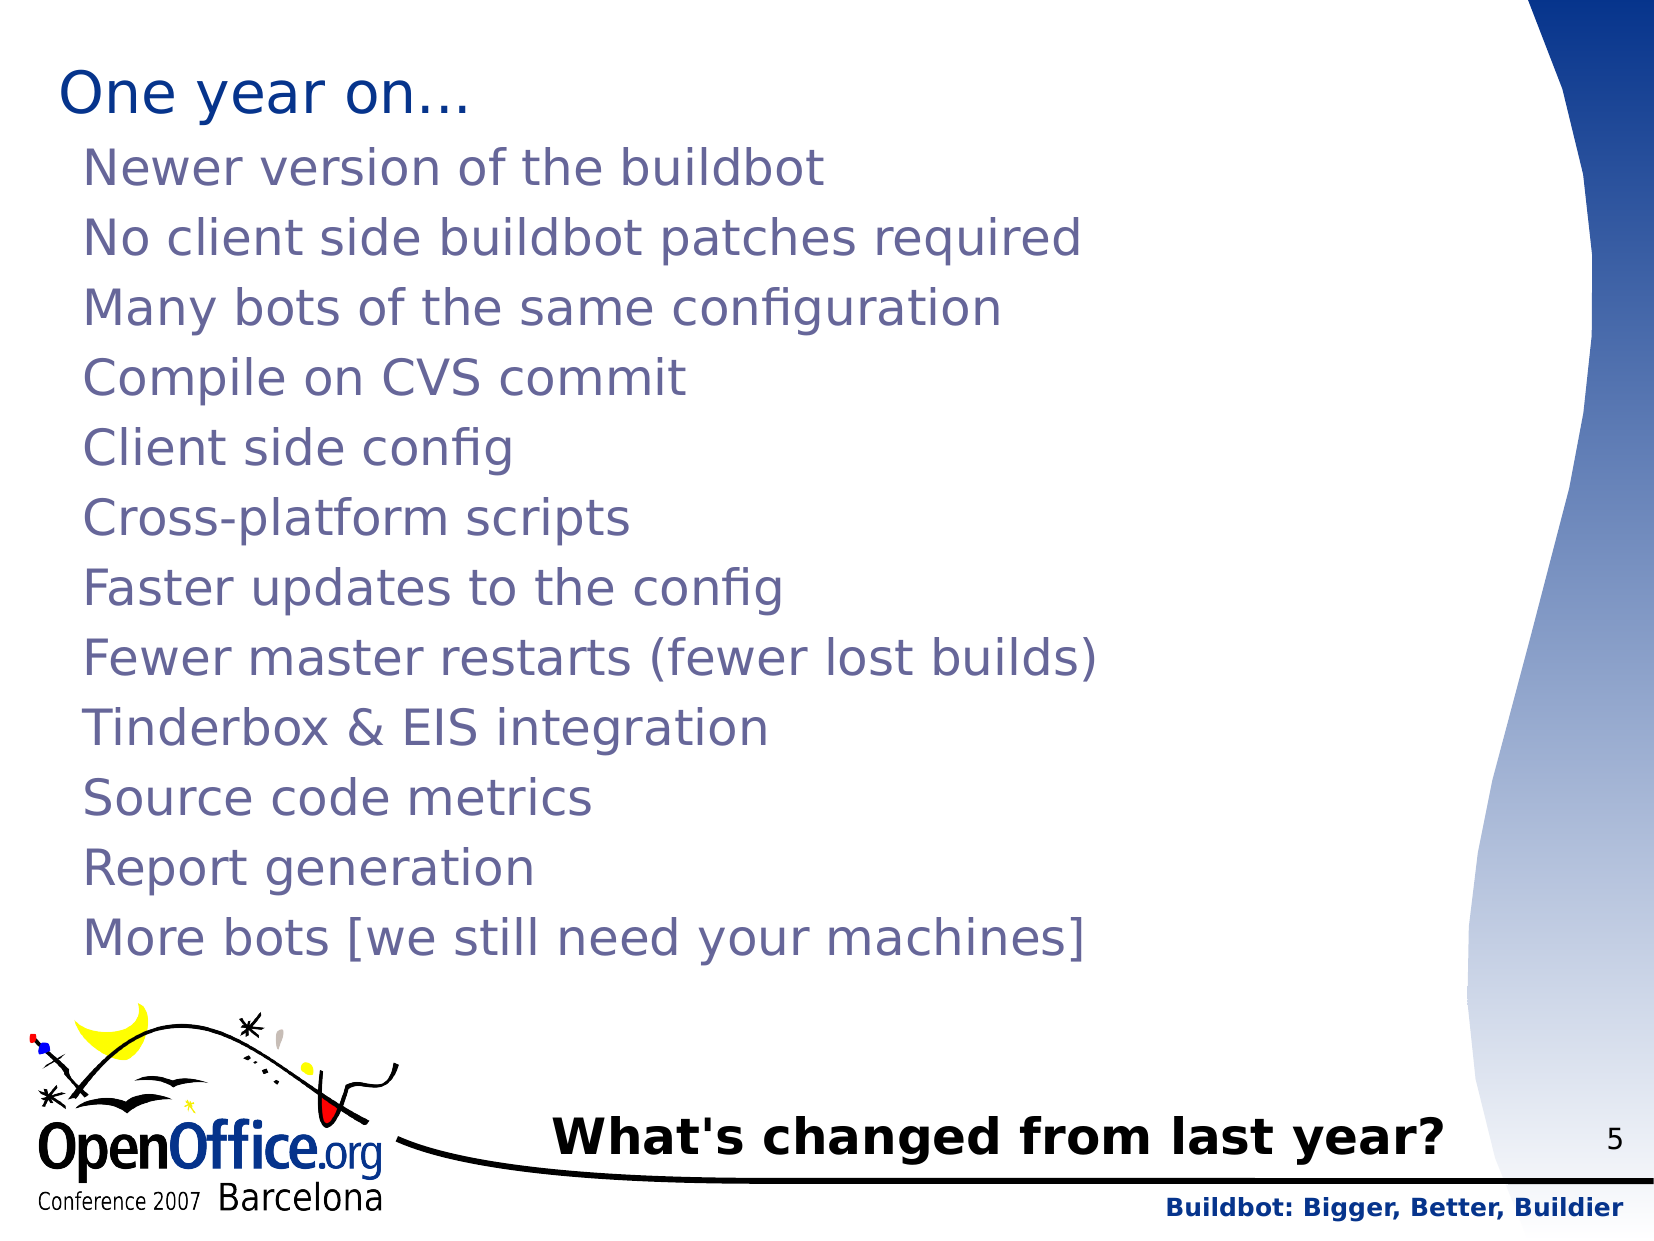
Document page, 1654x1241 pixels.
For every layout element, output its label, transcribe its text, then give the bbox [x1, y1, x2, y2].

picture [29, 1003, 399, 1211]
title What's changed from last year? [531, 1099, 1447, 1174]
list One year on... Newer version of the buildbot No client side buildbot patches required Many bots of the same configuration Compile on CVS commit Client side config Cross-platform scripts Faster updates to the config Fewer master restarts (fewer lost builds) Tinderbox & EIS integration Source code metrics Report generation More bots [we still need your machines] [59, 59, 1418, 1095]
